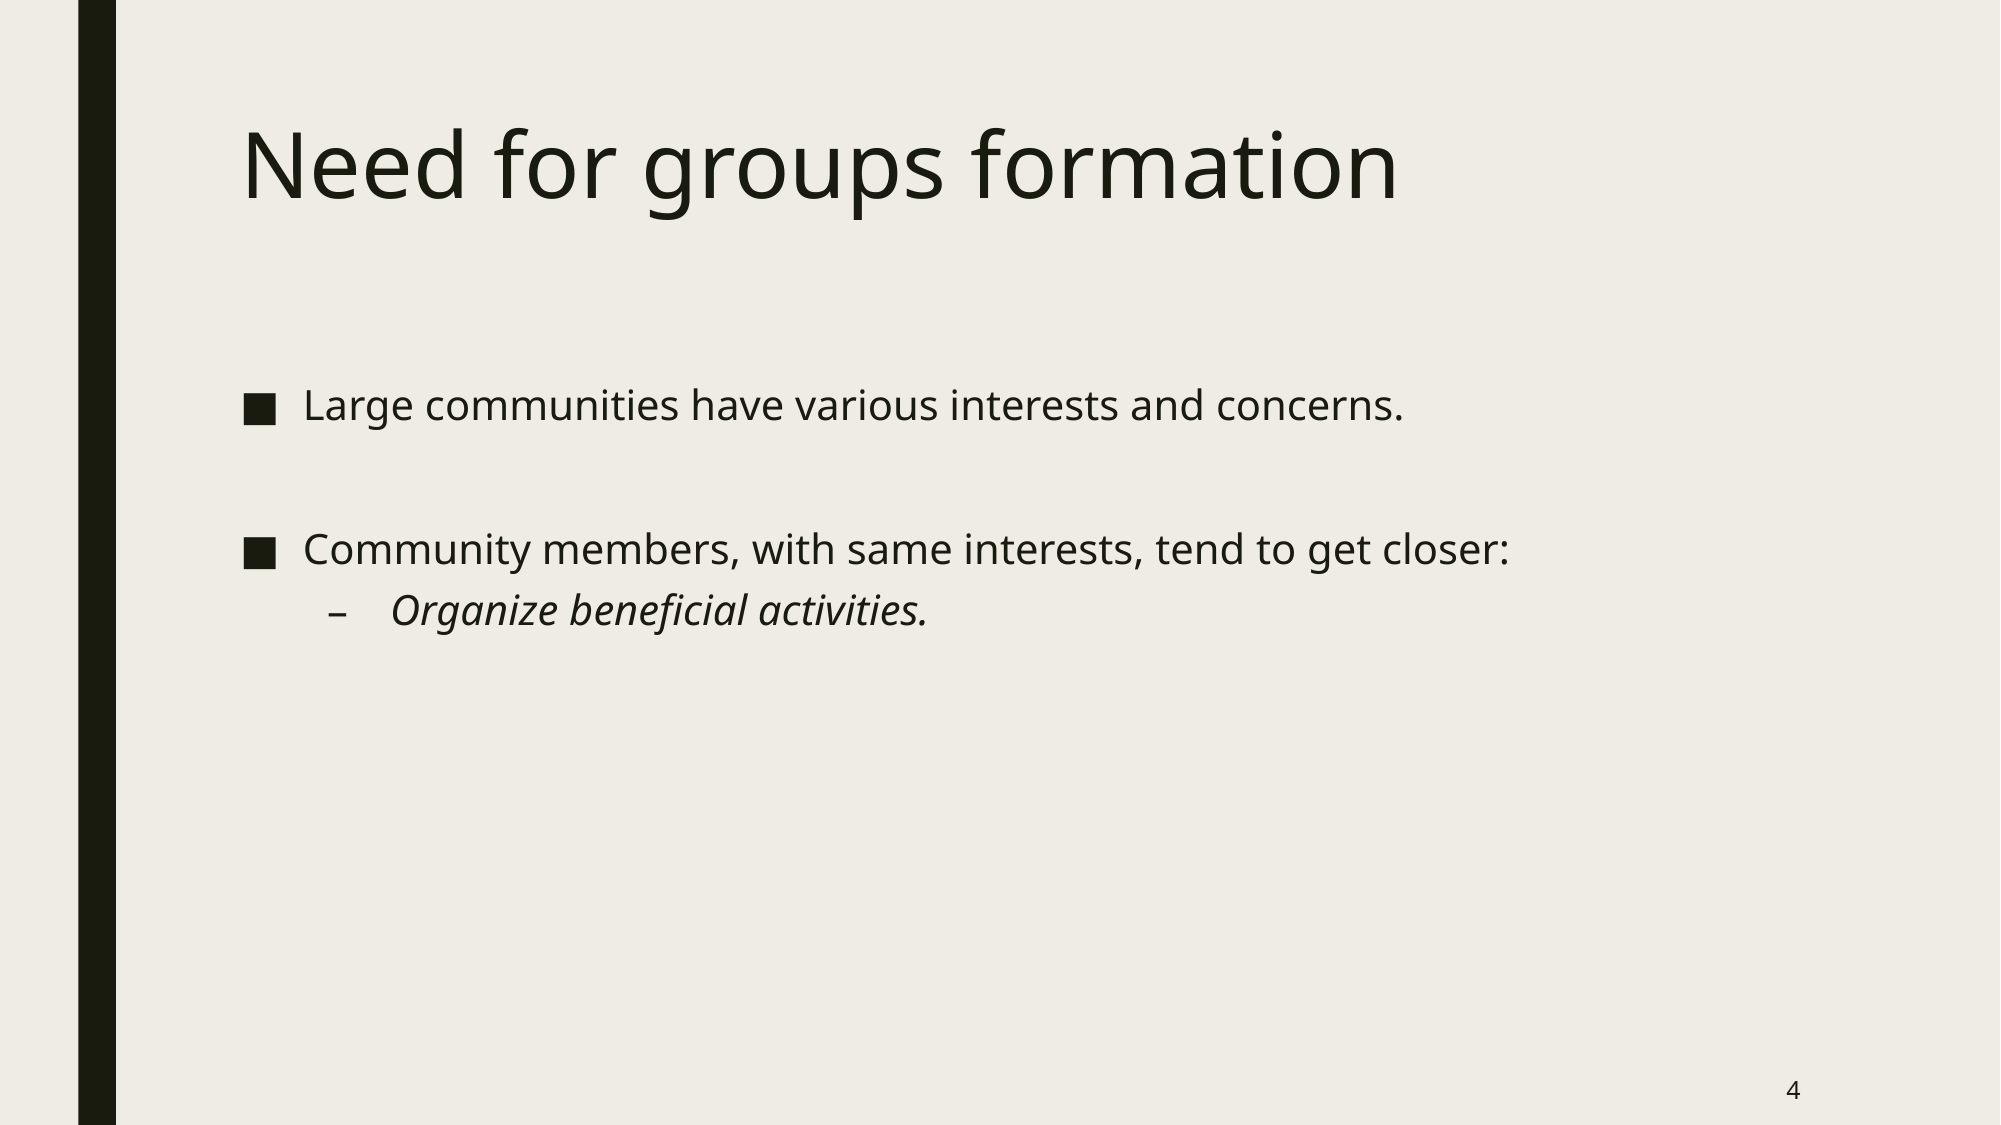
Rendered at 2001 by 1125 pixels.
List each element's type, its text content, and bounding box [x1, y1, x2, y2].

list Large communities have various interests and concerns. Community members, with same interests, tend to get closer: Organize beneficial activities. [225, 375, 1800, 963]
slide_number <number> [1553, 1058, 1816, 1125]
title Need for groups formation [225, 112, 1800, 357]
